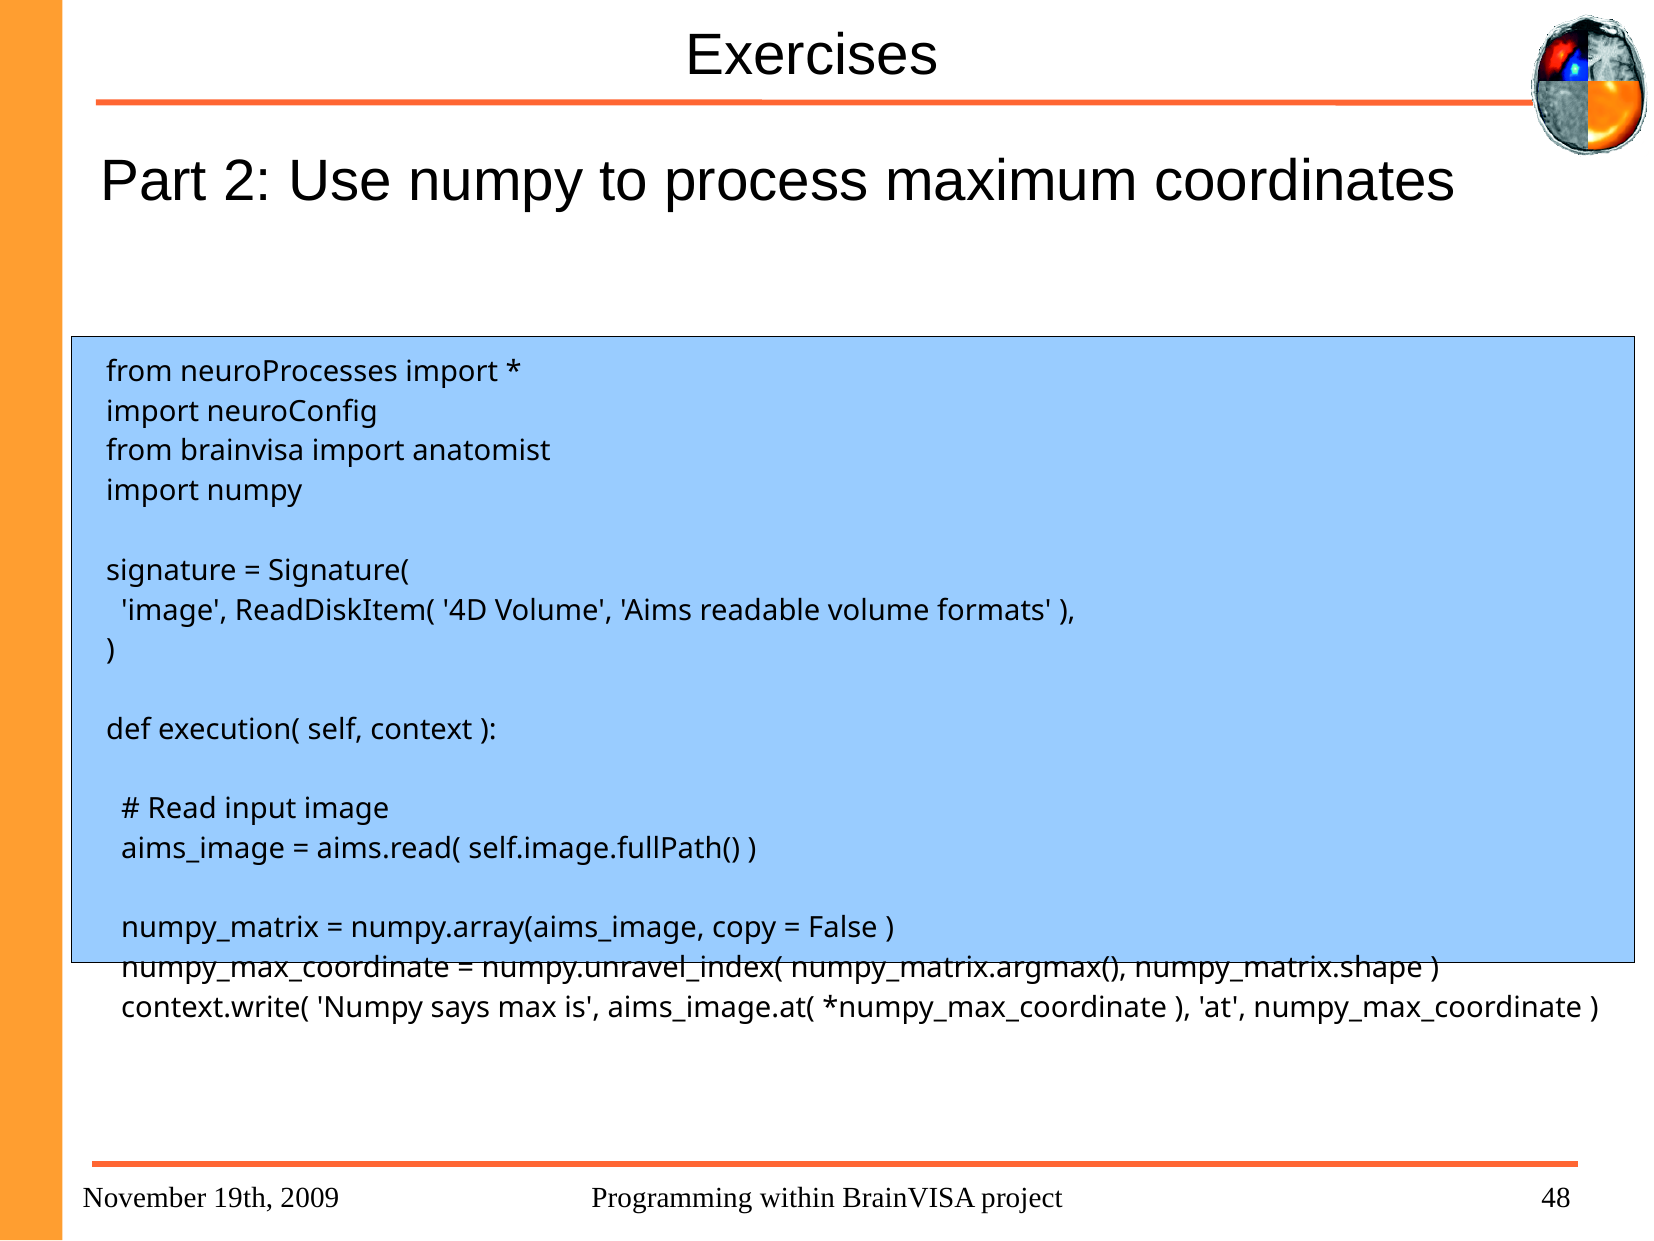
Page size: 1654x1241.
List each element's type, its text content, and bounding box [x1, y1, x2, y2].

picture [1530, 14, 1649, 157]
title Exercises [88, 21, 1536, 87]
list Part 2: Use numpy to process maximum coordinates [82, 147, 1604, 336]
text_box from neuroProcesses import * import neuroConfig from brainvisa import anatomist import numpy signature = Signature( 'image', ReadDiskItem( '4D Volume', 'Aims readable volume formats' ), ) def execution( self, context ): # Read input image aims_image = aims.read( self.image.fullPath() ) numpy_matrix = numpy.array(aims_image, copy = False ) numpy_max_coordinate = numpy.unravel_index( numpy_matrix.argmax(), numpy_matrix.shape ) context.write( 'Numpy says max is', aims_image.at( *numpy_max_coordinate ), 'at', numpy_max_coordinate ) [71, 336, 1635, 963]
list Part 2: Use numpy to process maximum coordinates [82, 963, 1604, 1109]
